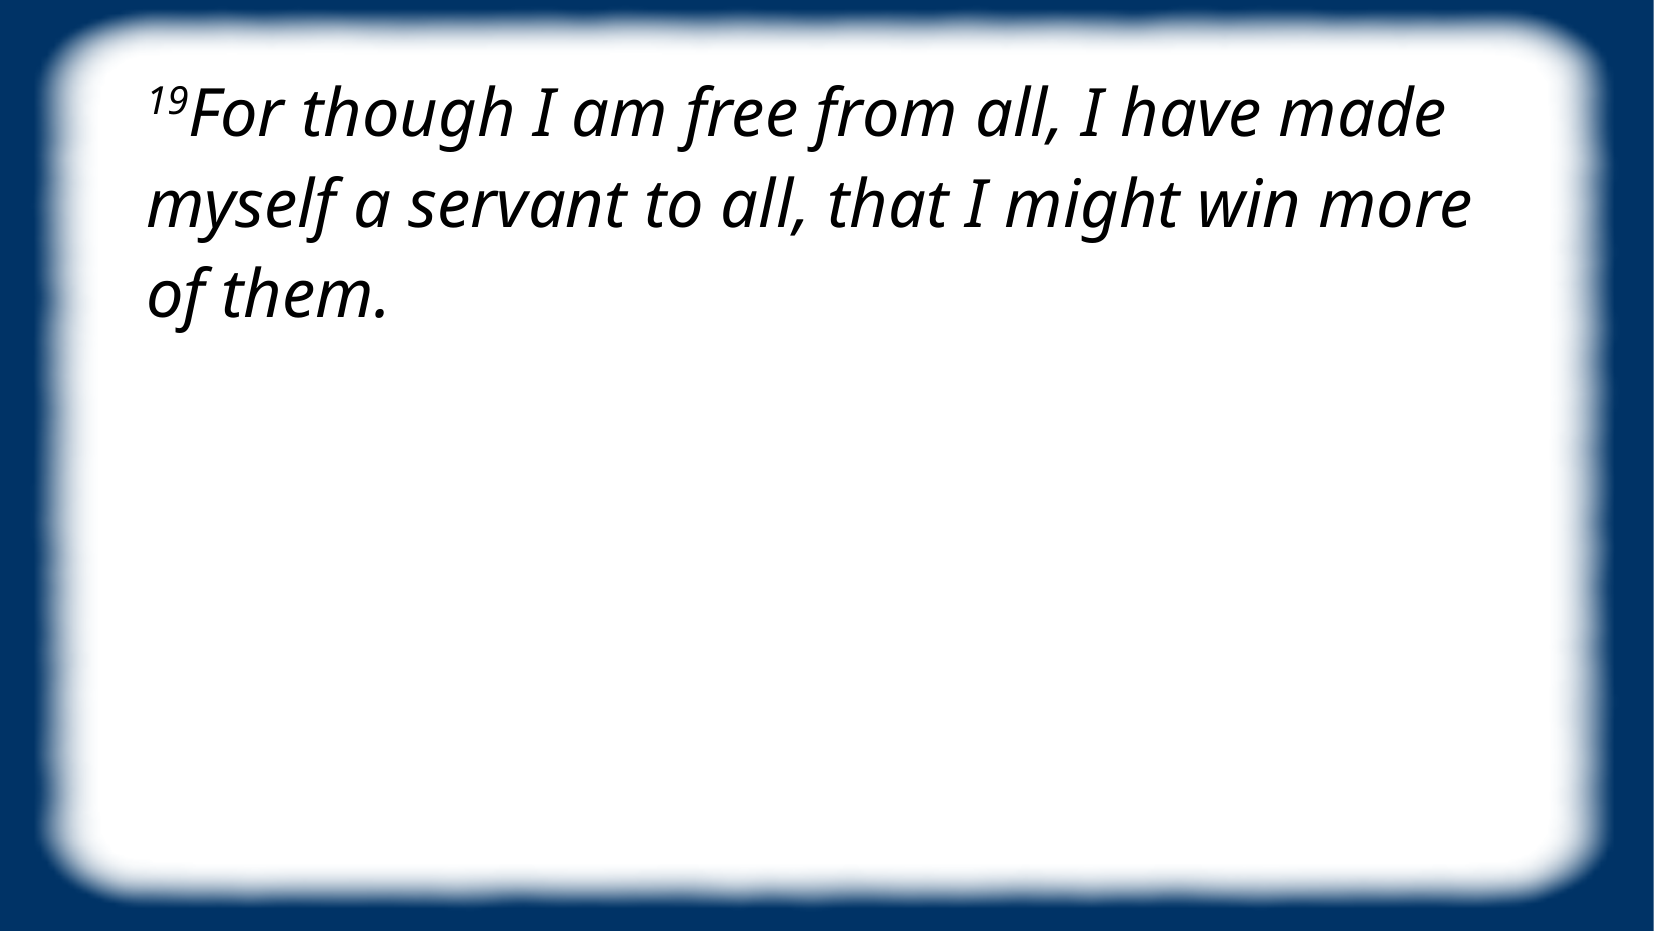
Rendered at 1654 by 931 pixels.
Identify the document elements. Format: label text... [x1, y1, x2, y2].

text_box 19For though I am free from all, I have made myself a servant to all, that I might win more of them. [131, 57, 1546, 346]
picture [0, 0, 1654, 931]
